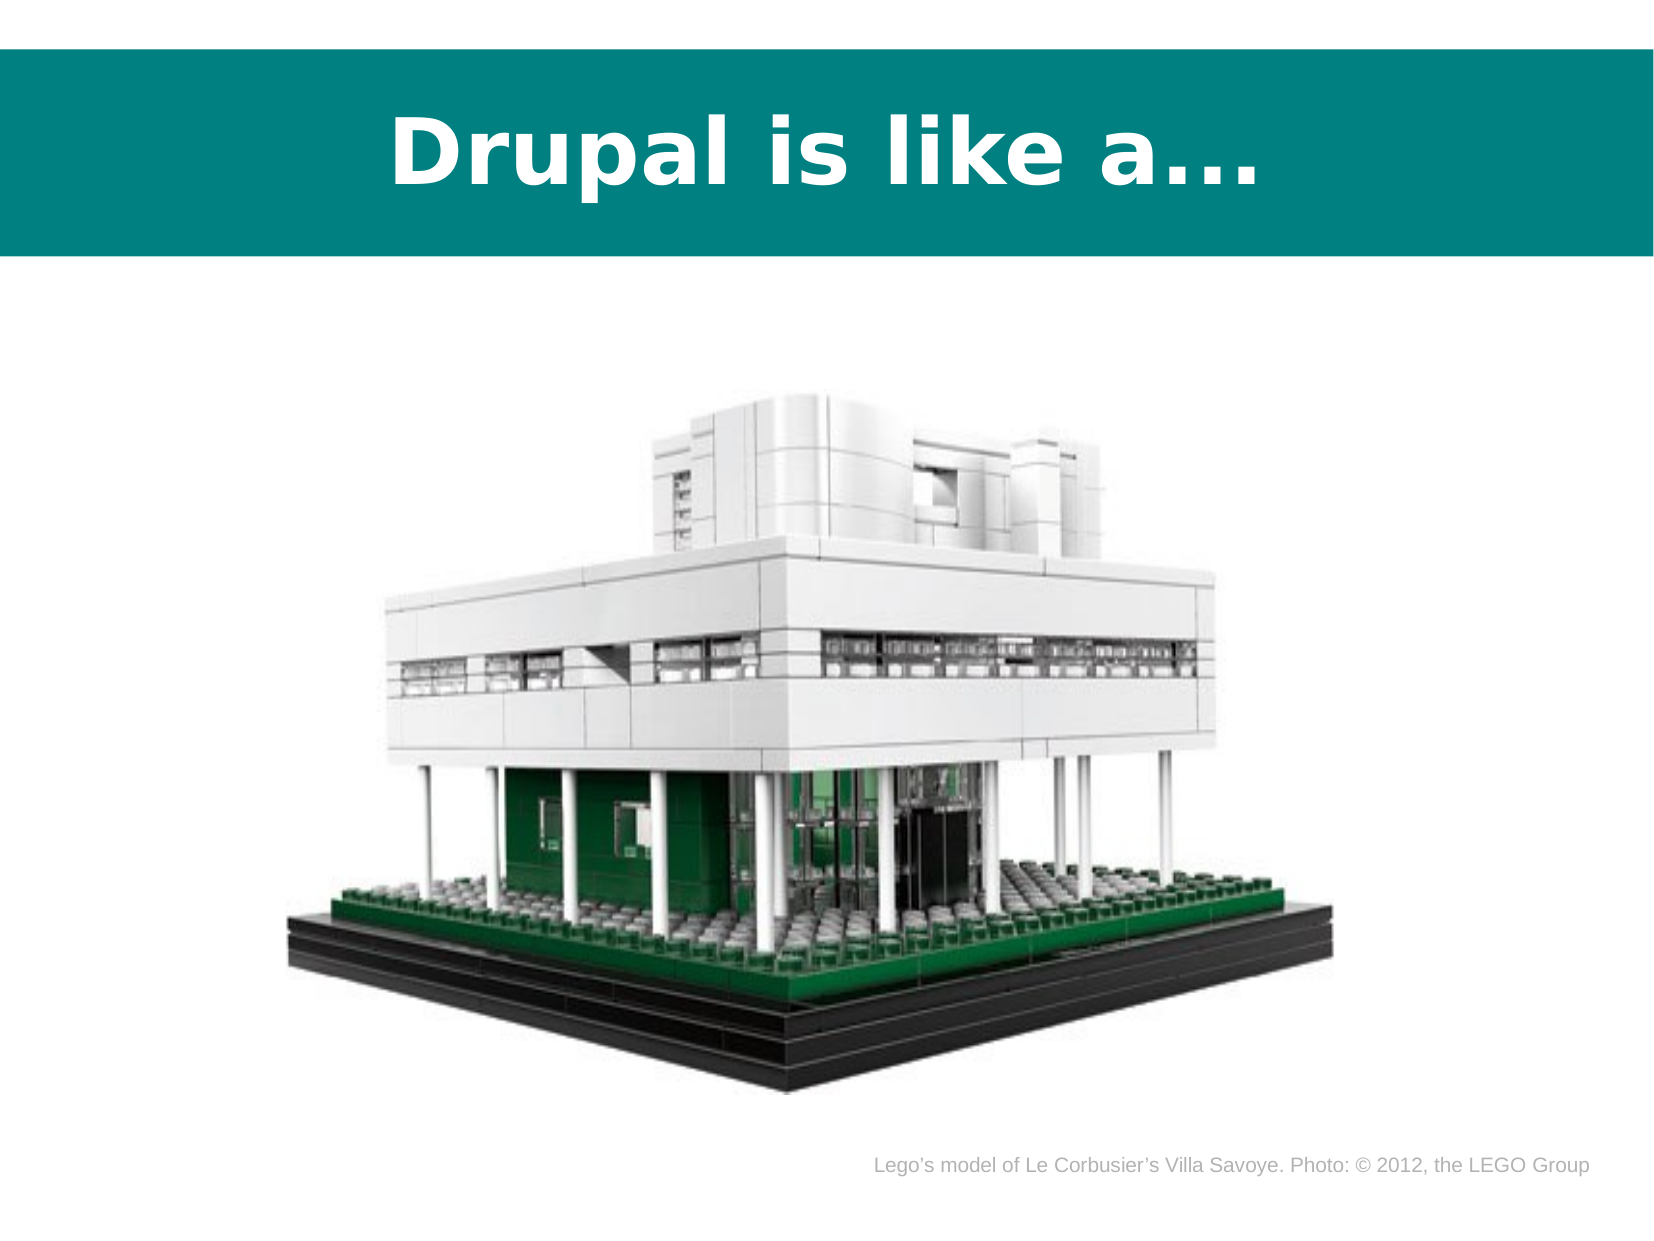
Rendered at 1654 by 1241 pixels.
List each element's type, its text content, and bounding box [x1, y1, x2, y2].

picture [285, 389, 1336, 1096]
title Drupal is like a... [0, 49, 1654, 257]
text_box Lego’s model of Le Corbusier’s Villa Savoye. Photo: © 2012, the LEGO Group [859, 1146, 1606, 1186]
